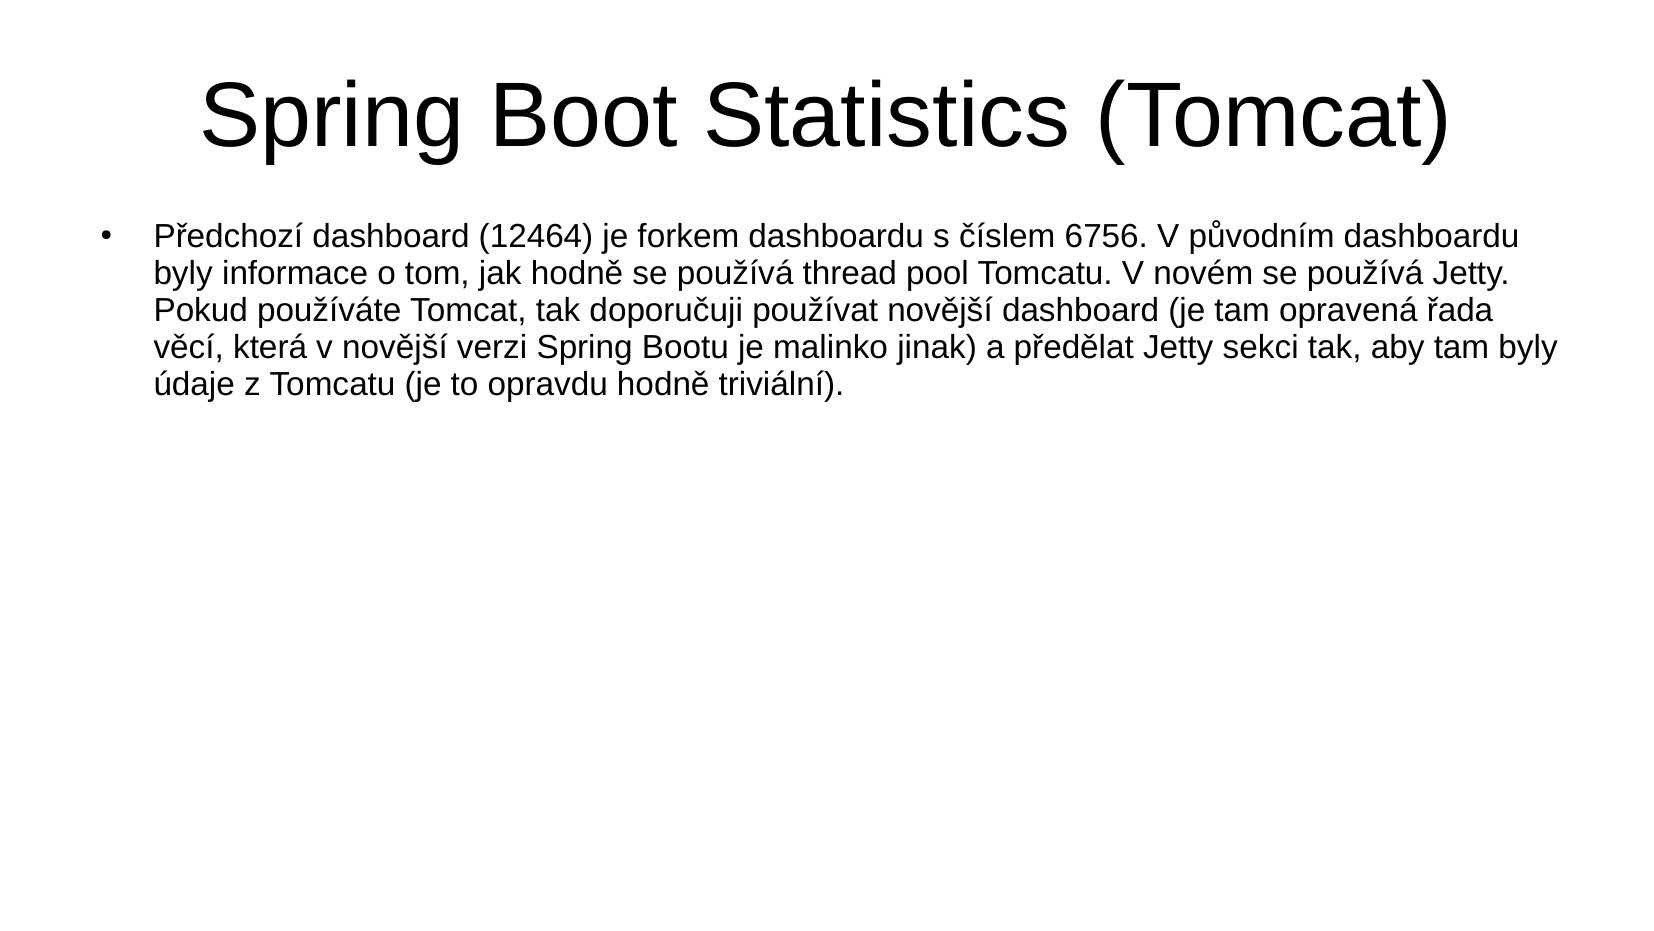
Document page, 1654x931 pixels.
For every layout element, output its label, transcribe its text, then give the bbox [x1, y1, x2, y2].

list Předchozí dashboard (12464) je forkem dashboardu s číslem 6756. V původním dashboardu byly informace o tom, jak hodně se používá thread pool Tomcatu. V novém se používá Jetty. Pokud používáte Tomcat, tak doporučuji používat novější dashboard (je tam opravená řada věcí, která v novější verzi Spring Bootu je malinko jinak) a předělat Jetty sekci tak, aby tam byly údaje z Tomcatu (je to opravdu hodně triviální). [82, 217, 1571, 758]
title Spring Boot Statistics (Tomcat) [82, 37, 1571, 193]
